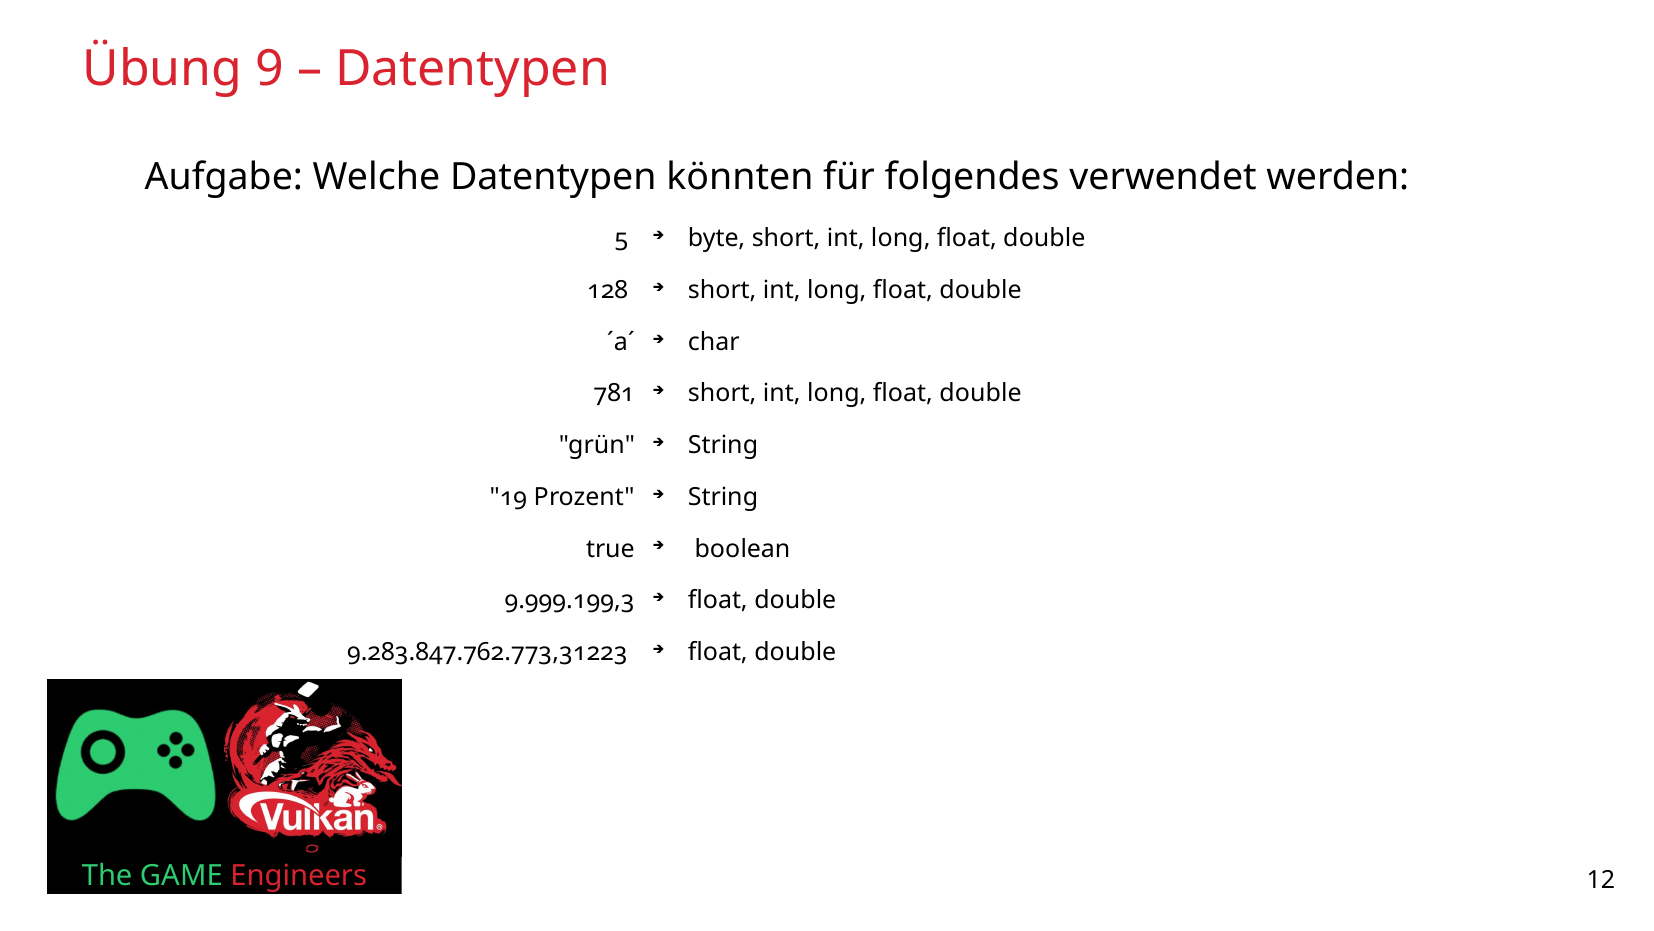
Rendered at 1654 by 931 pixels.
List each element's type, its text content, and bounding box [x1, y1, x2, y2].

text_box byte, short, int, long, float, double short, int, long, float, double char short, int, long, float, double String String boolean float, double float, double [637, 212, 1182, 633]
text_box 5 128 ´a´ 781 "grün" "19 Prozent" true 9.999.199,3 9.283.847.762.773,31223 [295, 212, 637, 633]
picture [47, 679, 402, 857]
title Übung 9 – Datentypen [82, 36, 1571, 96]
text_box Aufgabe: Welche Datentypen könnten für folgendes verwendet werden: [129, 141, 1489, 201]
